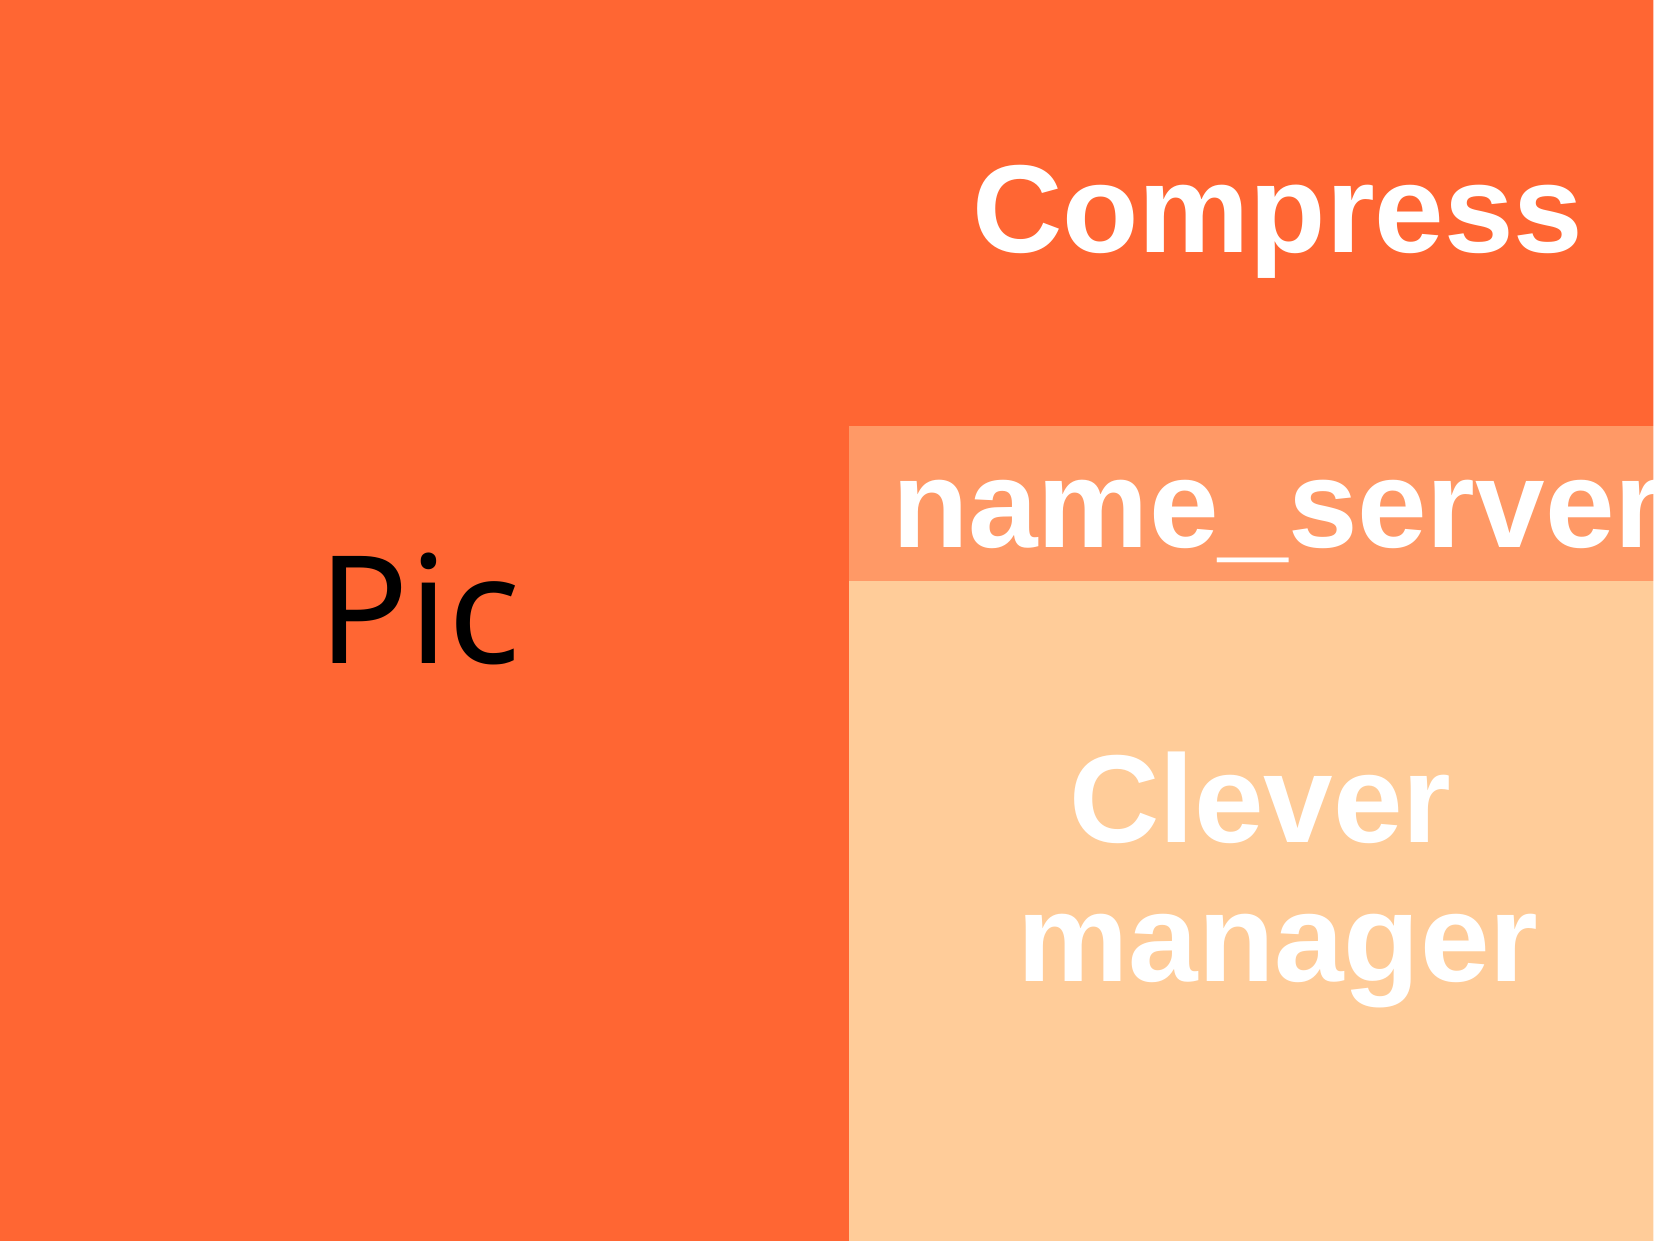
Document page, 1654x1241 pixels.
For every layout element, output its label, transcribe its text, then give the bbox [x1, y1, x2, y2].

table_cell name_server [849, 426, 1654, 581]
table_header Compress [849, 0, 1654, 426]
table_cell Clever manager [849, 581, 1654, 1241]
table_header Pic [0, 0, 849, 1241]
